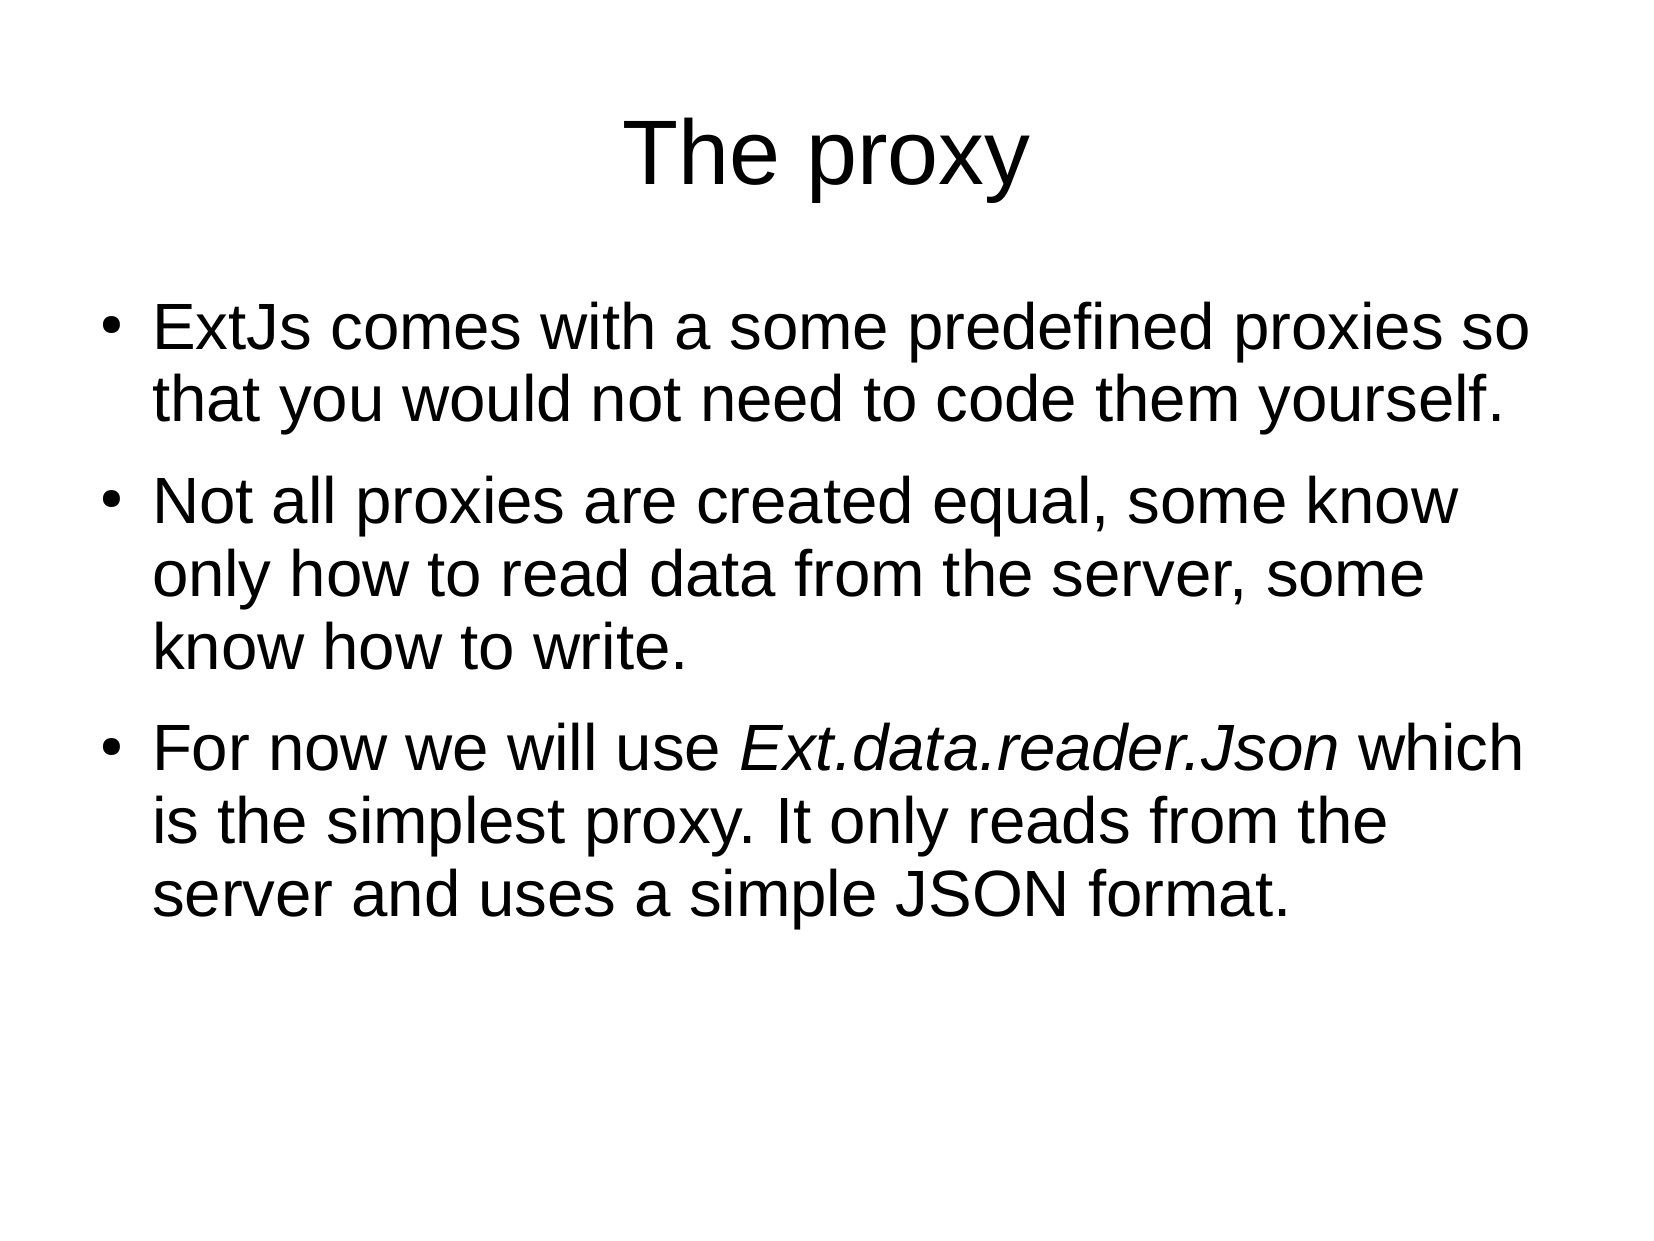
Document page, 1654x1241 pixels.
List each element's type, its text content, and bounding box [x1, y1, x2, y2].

title The proxy [82, 49, 1571, 257]
list ExtJs comes with a some predefined proxies so that you would not need to code them yourself. Not all proxies are created equal, some know only how to read data from the server, some know how to write. For now we will use Ext.data.reader.Json which is the simplest proxy. It only reads from the server and uses a simple JSON format. [82, 290, 1538, 1010]
